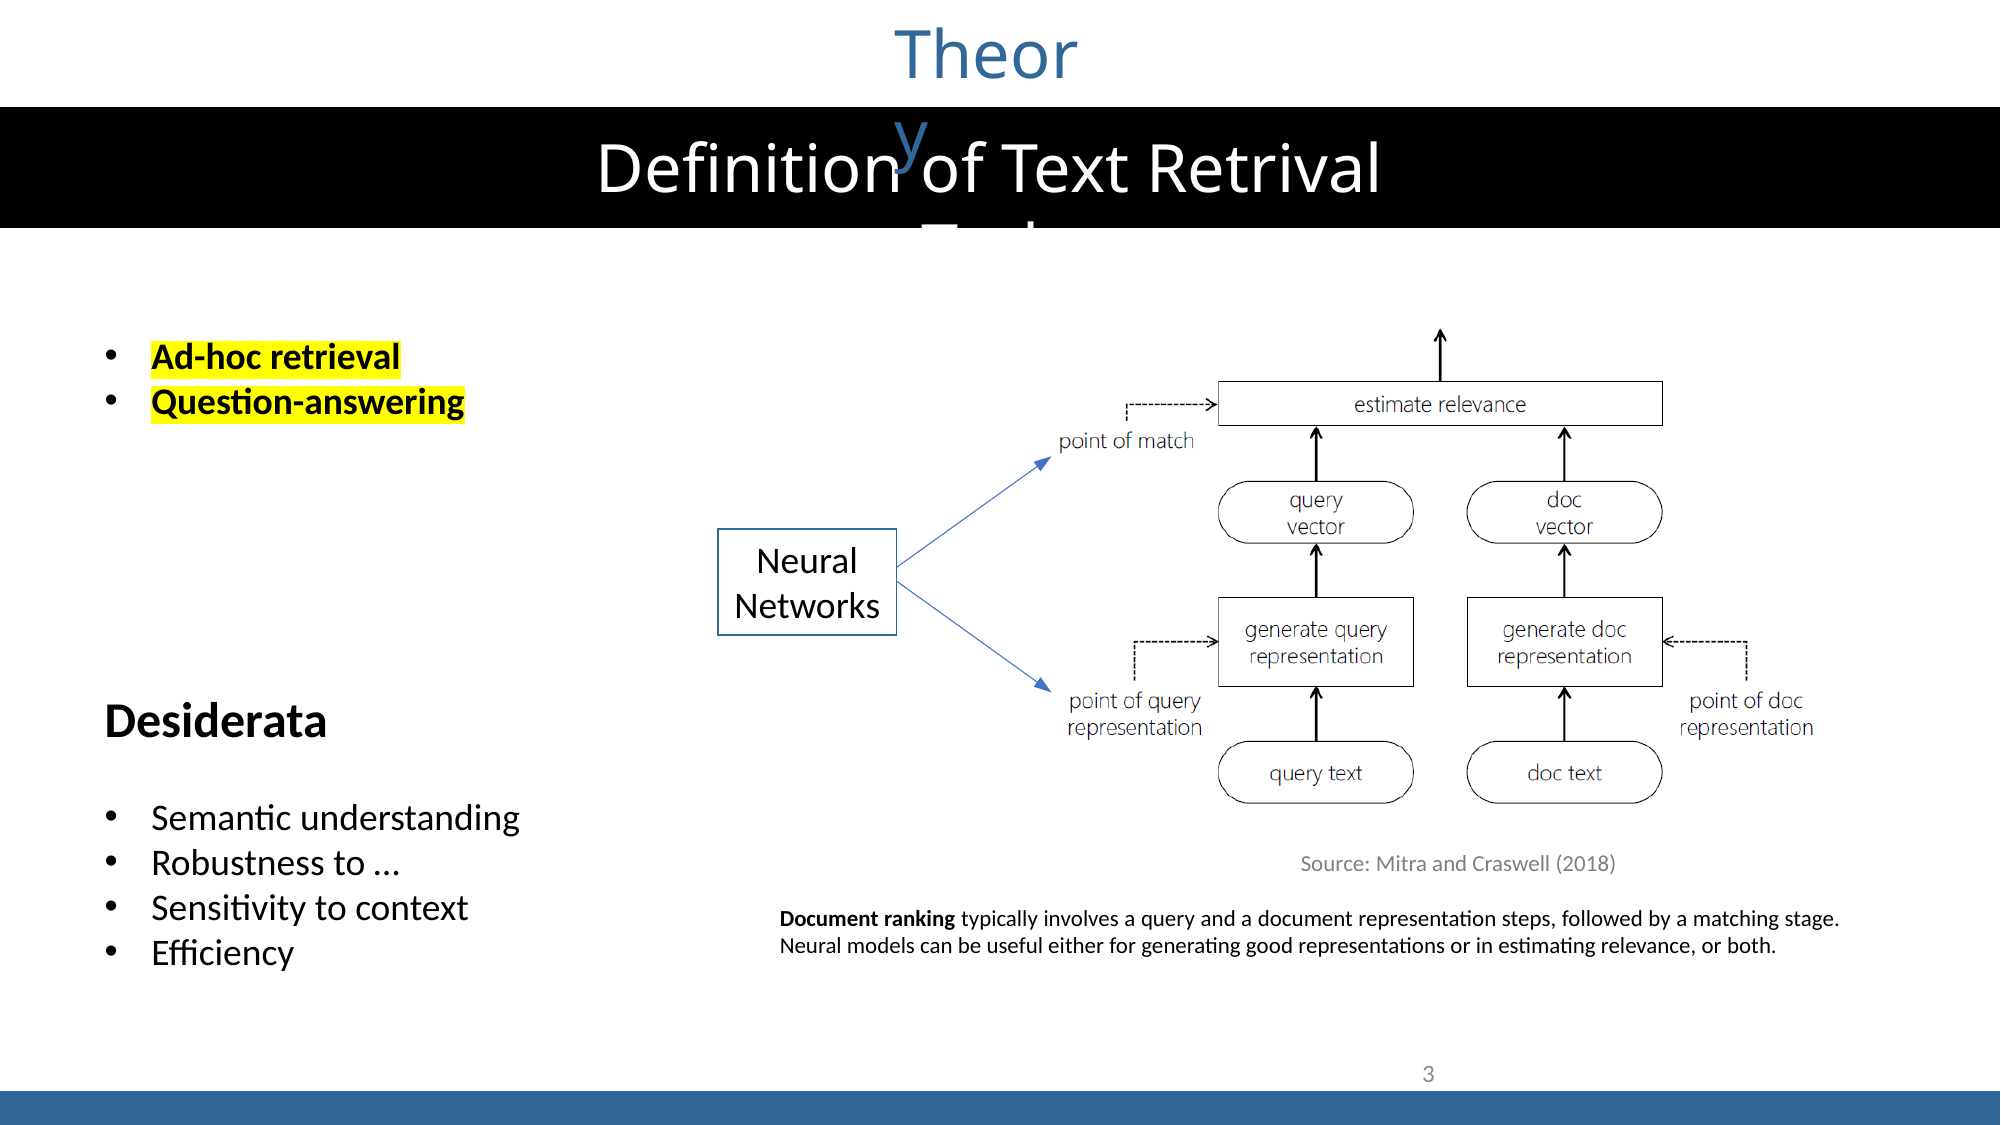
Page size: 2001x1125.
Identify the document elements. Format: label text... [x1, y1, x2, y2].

text_box Ad-hoc retrieval Question-answering [89, 324, 482, 431]
text_box Neural Networks [718, 529, 897, 636]
text_box Desiderata Semantic understanding Robustness to … Sensitivity to context Efficiency [89, 680, 553, 984]
text_box Theory [879, 4, 1121, 101]
text_box Definition of Text Retrival Task [552, 118, 1428, 217]
text_box [0, 107, 2000, 228]
picture [999, 287, 1918, 863]
text_box Source: Mitra and Craswell (2018) [1217, 841, 1701, 885]
text_box [0, 1042, 2000, 1125]
text_box Document ranking typically involves a query and a document representation steps, followed by a matching stage. Neural models can be useful either for generating good representations or in estimating relevance, or both. [764, 895, 1866, 967]
